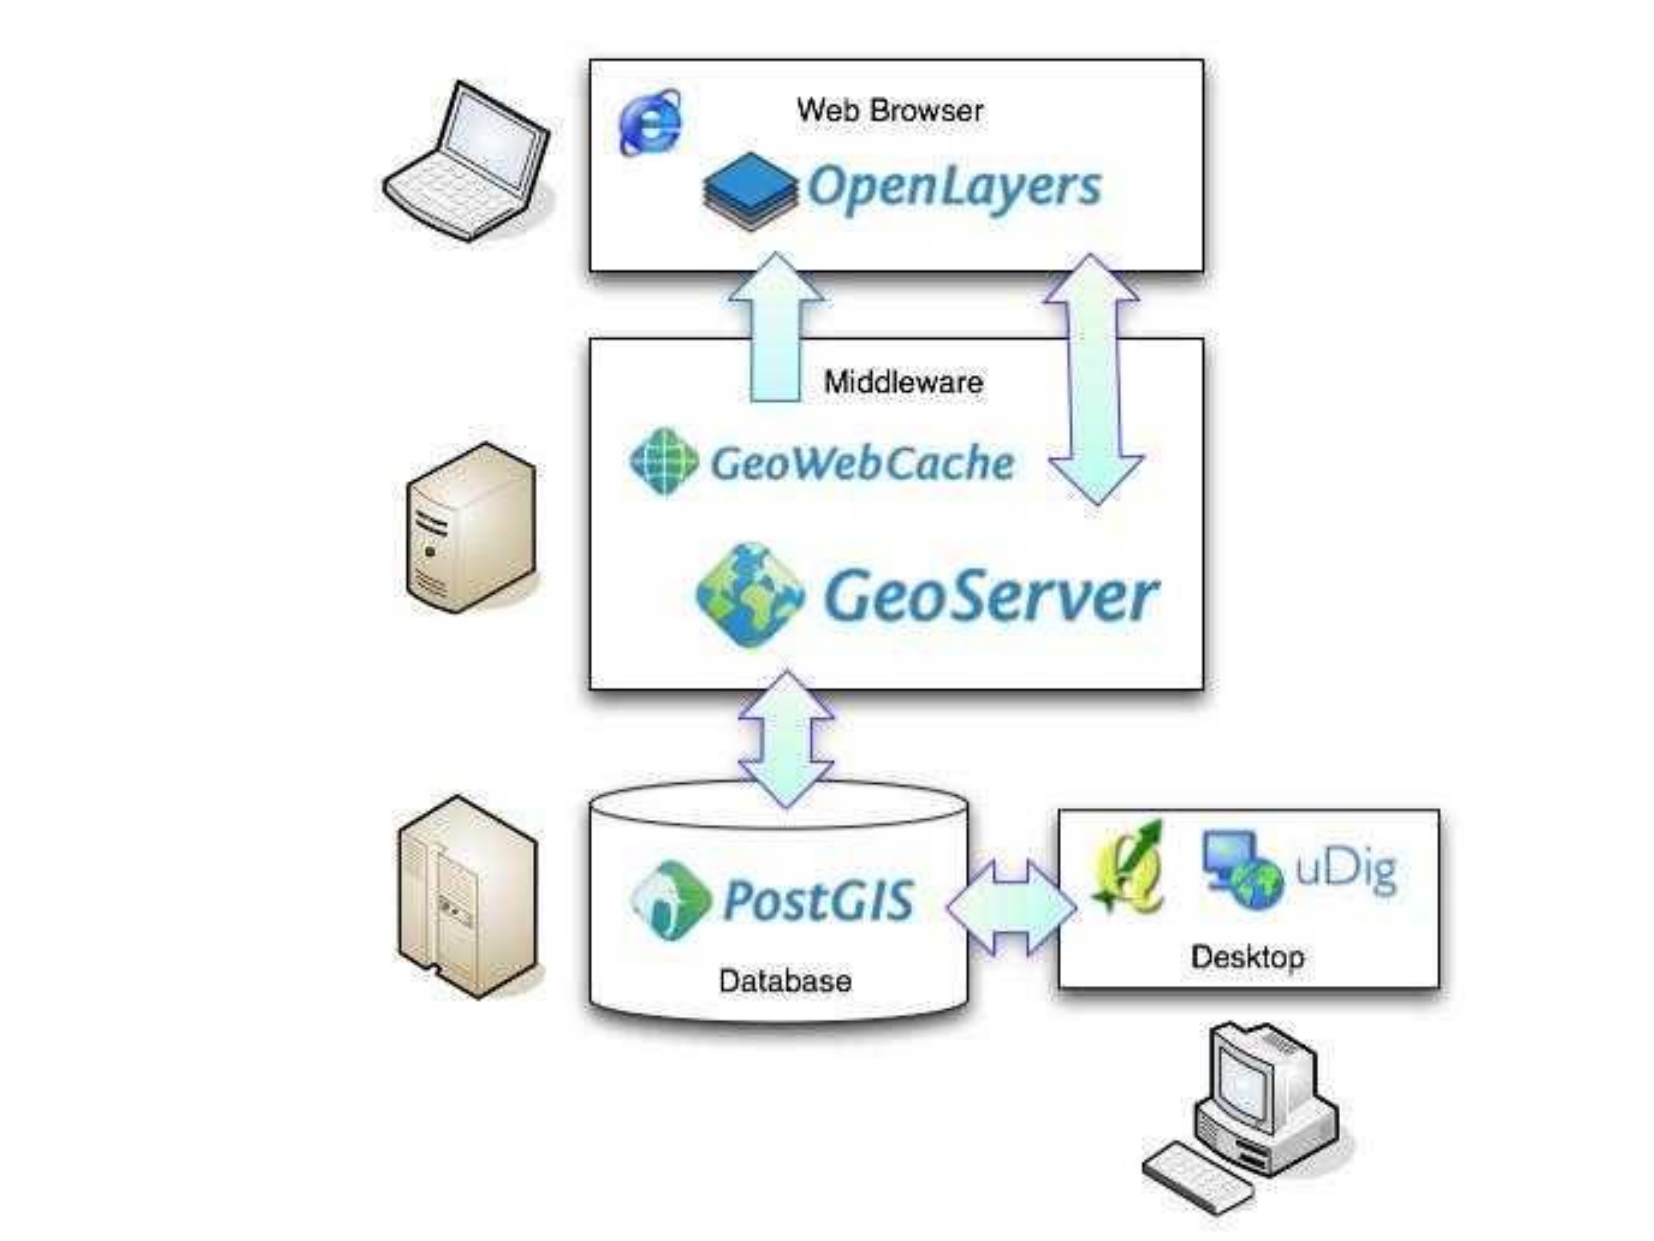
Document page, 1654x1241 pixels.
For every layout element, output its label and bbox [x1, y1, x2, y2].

picture [354, 40, 1465, 1236]
